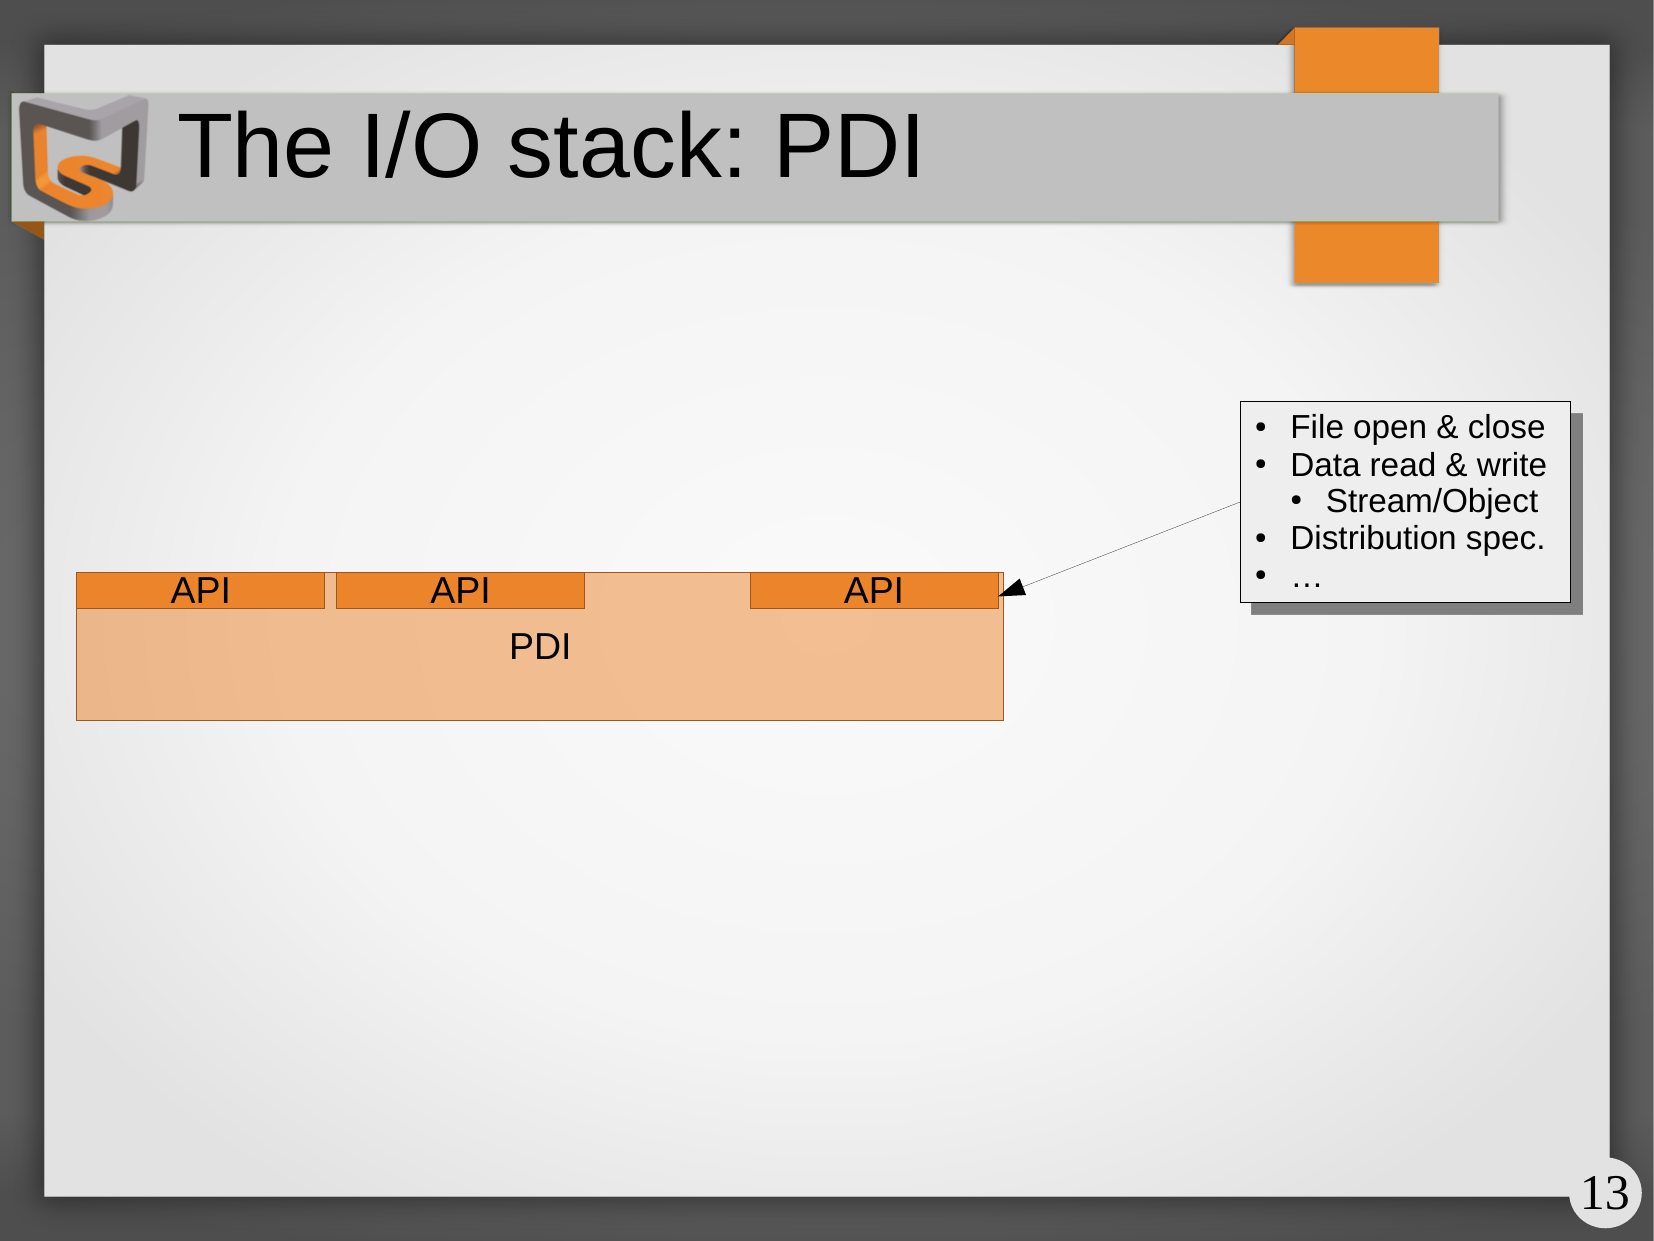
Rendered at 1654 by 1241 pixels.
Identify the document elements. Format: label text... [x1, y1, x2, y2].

title The I/O stack: PDI [177, 94, 1477, 213]
text_box PDI [999, 572, 1004, 594]
text_box PDI [76, 572, 1004, 721]
picture [0, 0, 1654, 1241]
text_box API [76, 572, 325, 609]
text_box File open & close Data read & write Stream/Object Distribution spec. … [1240, 401, 1571, 603]
text_box API [336, 572, 585, 609]
text_box API [750, 572, 999, 609]
